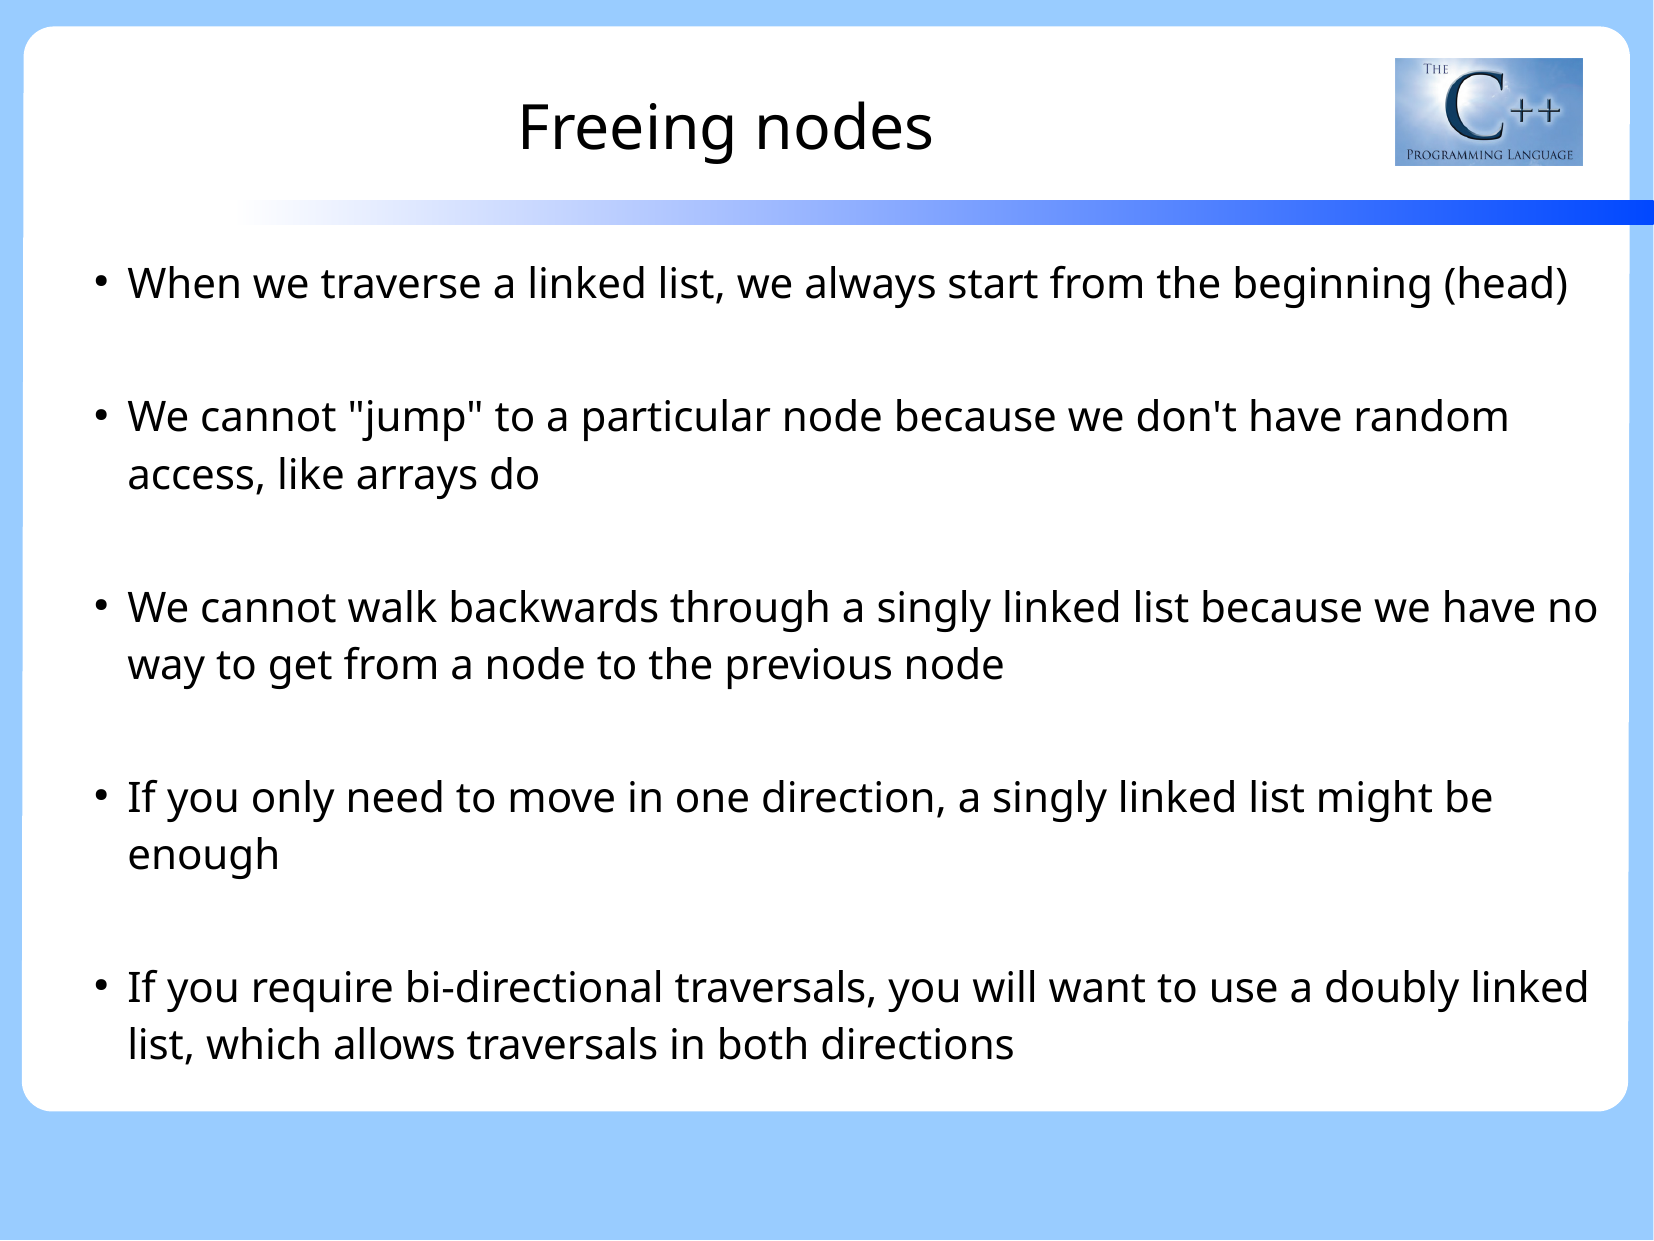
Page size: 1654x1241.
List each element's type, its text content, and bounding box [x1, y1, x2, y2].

list When we traverse a linked list, we always start from the beginning (head) We cannot "jump" to a particular node because we don't have random access, like arrays do We cannot walk backwards through a singly linked list because we have no way to get from a node to the previous node If you only need to move in one direction, a singly linked list might be enough If you require bi-directional traversals, you will want to use a doubly linked list, which allows traversals in both directions [82, 253, 1607, 1087]
picture [1395, 58, 1583, 166]
title Freeing nodes [82, 49, 1371, 201]
